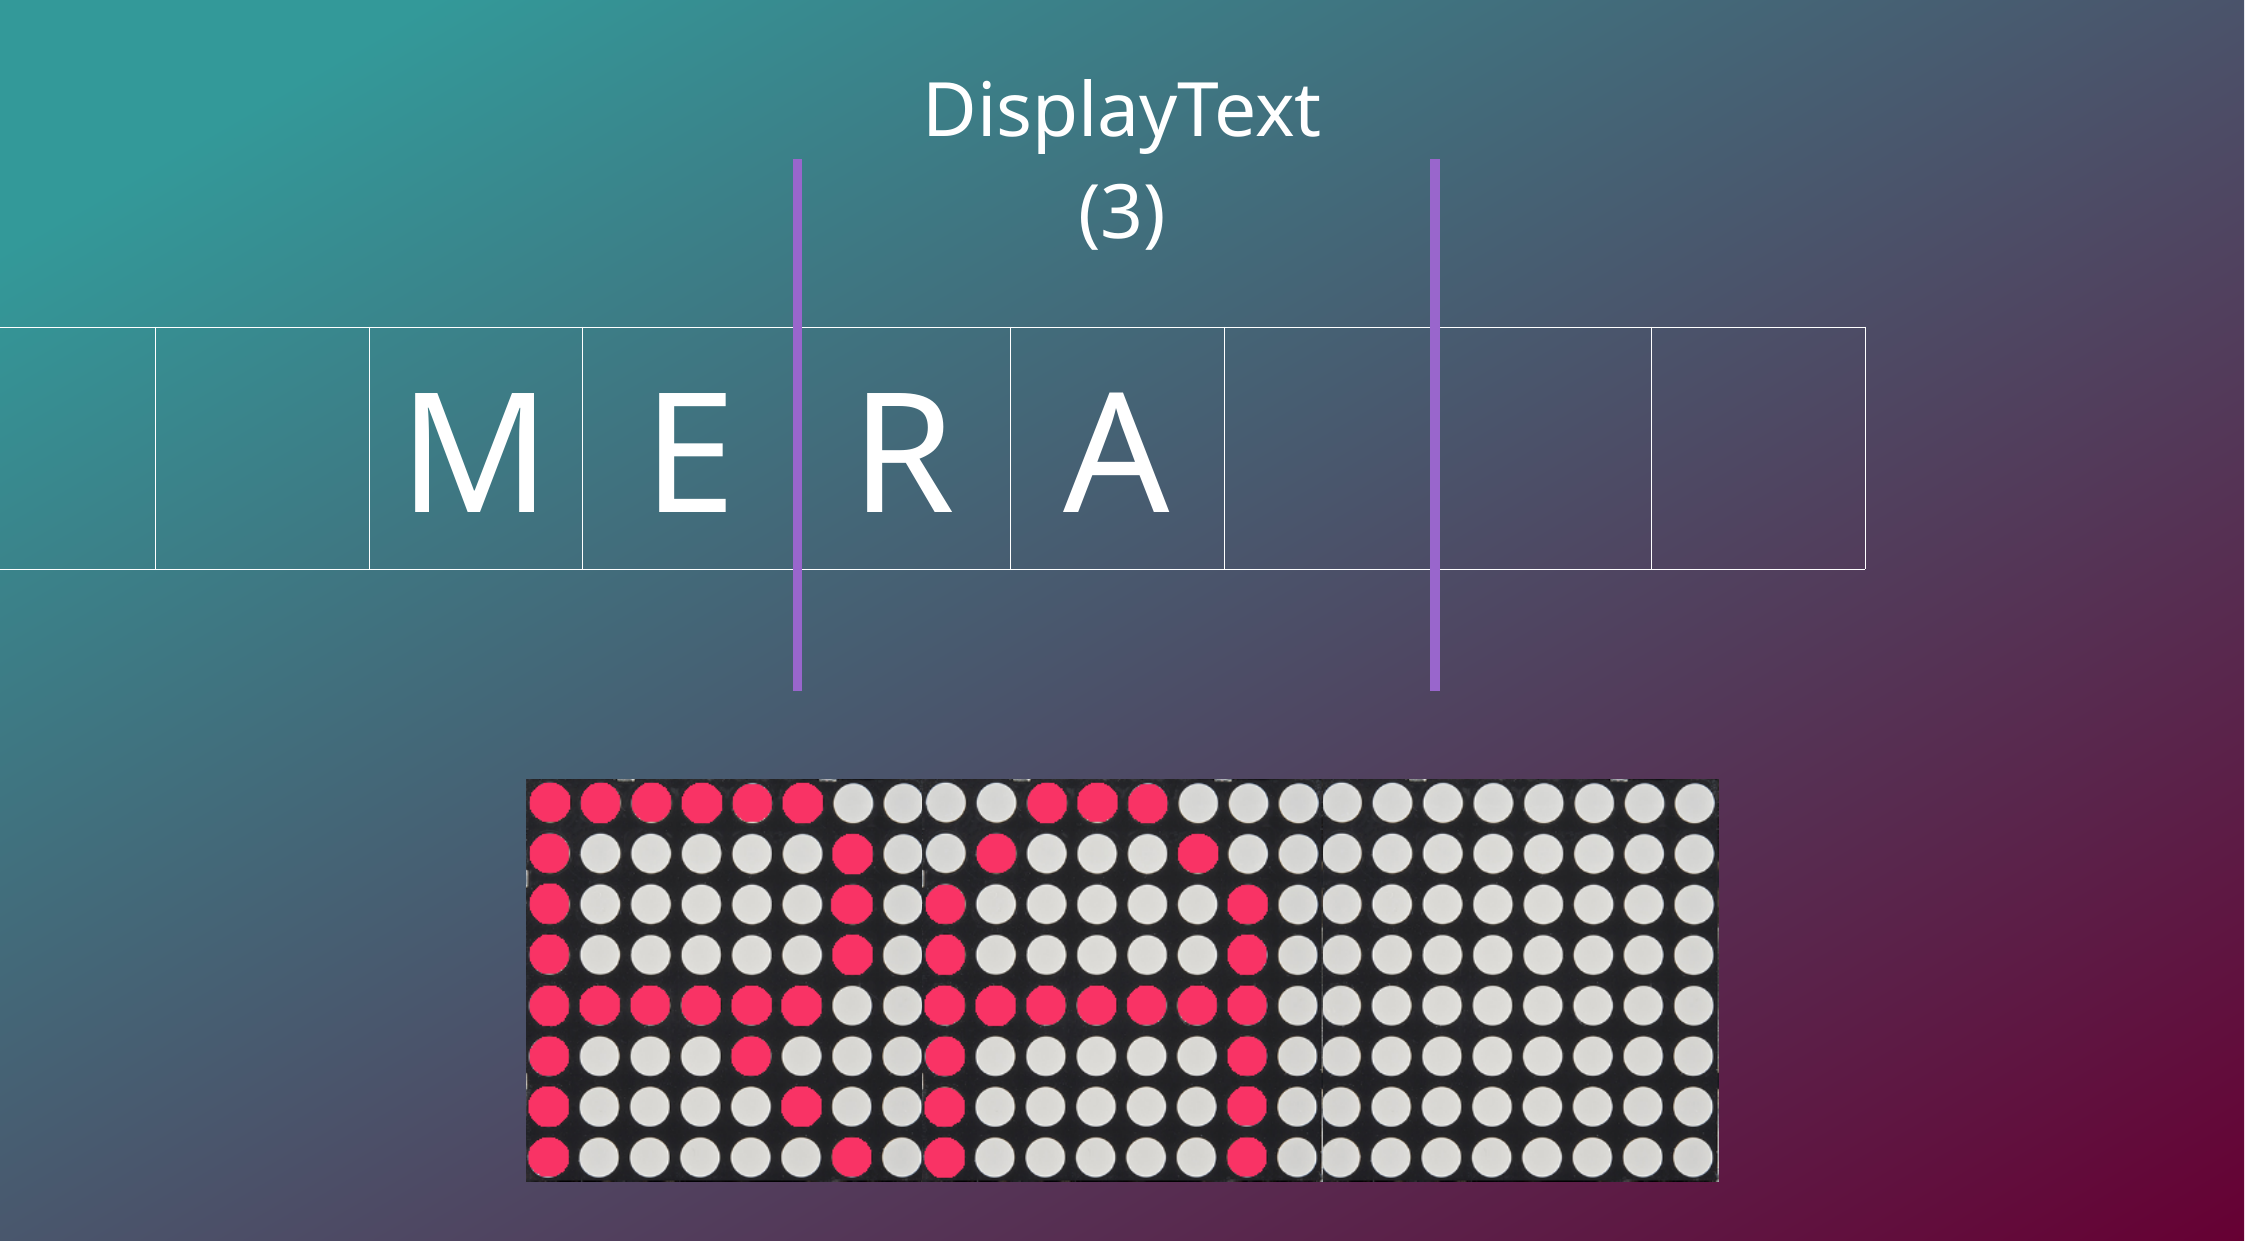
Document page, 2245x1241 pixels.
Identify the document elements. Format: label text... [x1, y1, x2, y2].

table_header [1440, 328, 1651, 569]
table_header R [802, 328, 1010, 569]
picture [526, 779, 1719, 1182]
text_box DisplayText (3) [856, 49, 1388, 166]
table_header [0, 328, 155, 569]
table_header M [370, 328, 582, 569]
table_header [1225, 328, 1430, 569]
table_header A [1011, 328, 1224, 569]
table_header [1652, 328, 1865, 569]
table_header [156, 328, 369, 569]
table_header E [583, 328, 793, 569]
